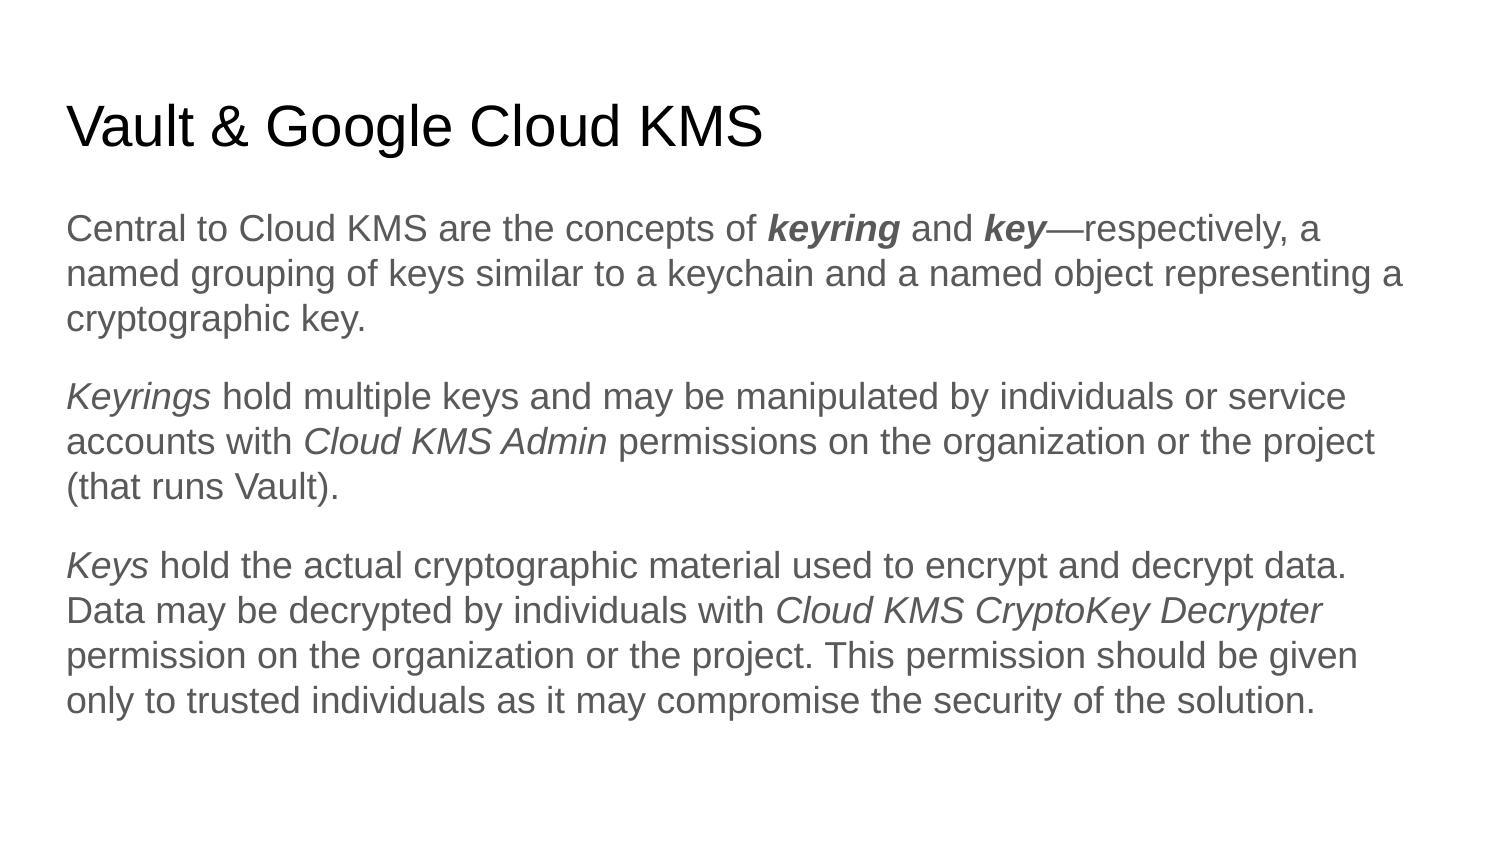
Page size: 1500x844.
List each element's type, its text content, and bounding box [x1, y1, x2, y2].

list Central to Cloud KMS are the concepts of keyring and key—respectively, a named grouping of keys similar to a keychain and a named object representing a cryptographic key. Keyrings hold multiple keys and may be manipulated by individuals or service accounts with Cloud KMS Admin permissions on the organization or the project (that runs Vault). Keys hold the actual cryptographic material used to encrypt and decrypt data. Data may be decrypted by individuals with Cloud KMS CryptoKey Decrypter permission on the organization or the project. This permission should be given only to trusted individuals as it may compromise the security of the solution. [51, 189, 1449, 750]
title Vault & Google Cloud KMS [51, 72, 1449, 167]
